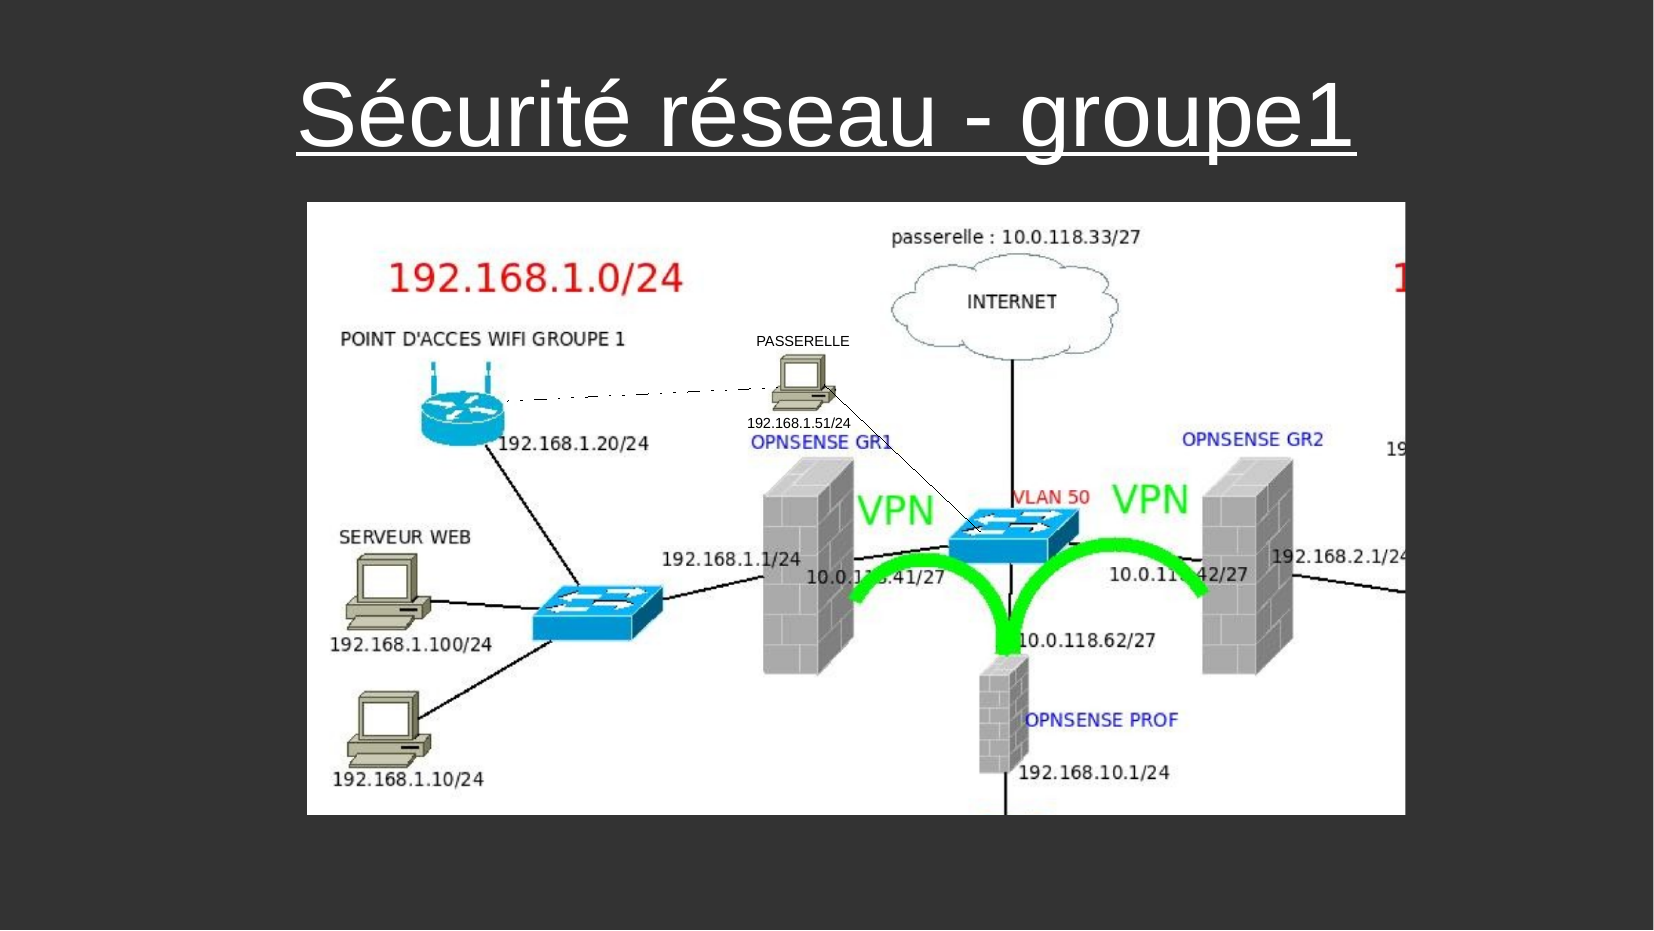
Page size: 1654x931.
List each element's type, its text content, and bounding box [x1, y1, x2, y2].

title Sécurité réseau - groupe1 [82, 37, 1571, 193]
text_box 192.168.1.51/24 [732, 408, 875, 456]
picture [307, 202, 1406, 815]
text_box PASSERELLE [741, 325, 884, 373]
